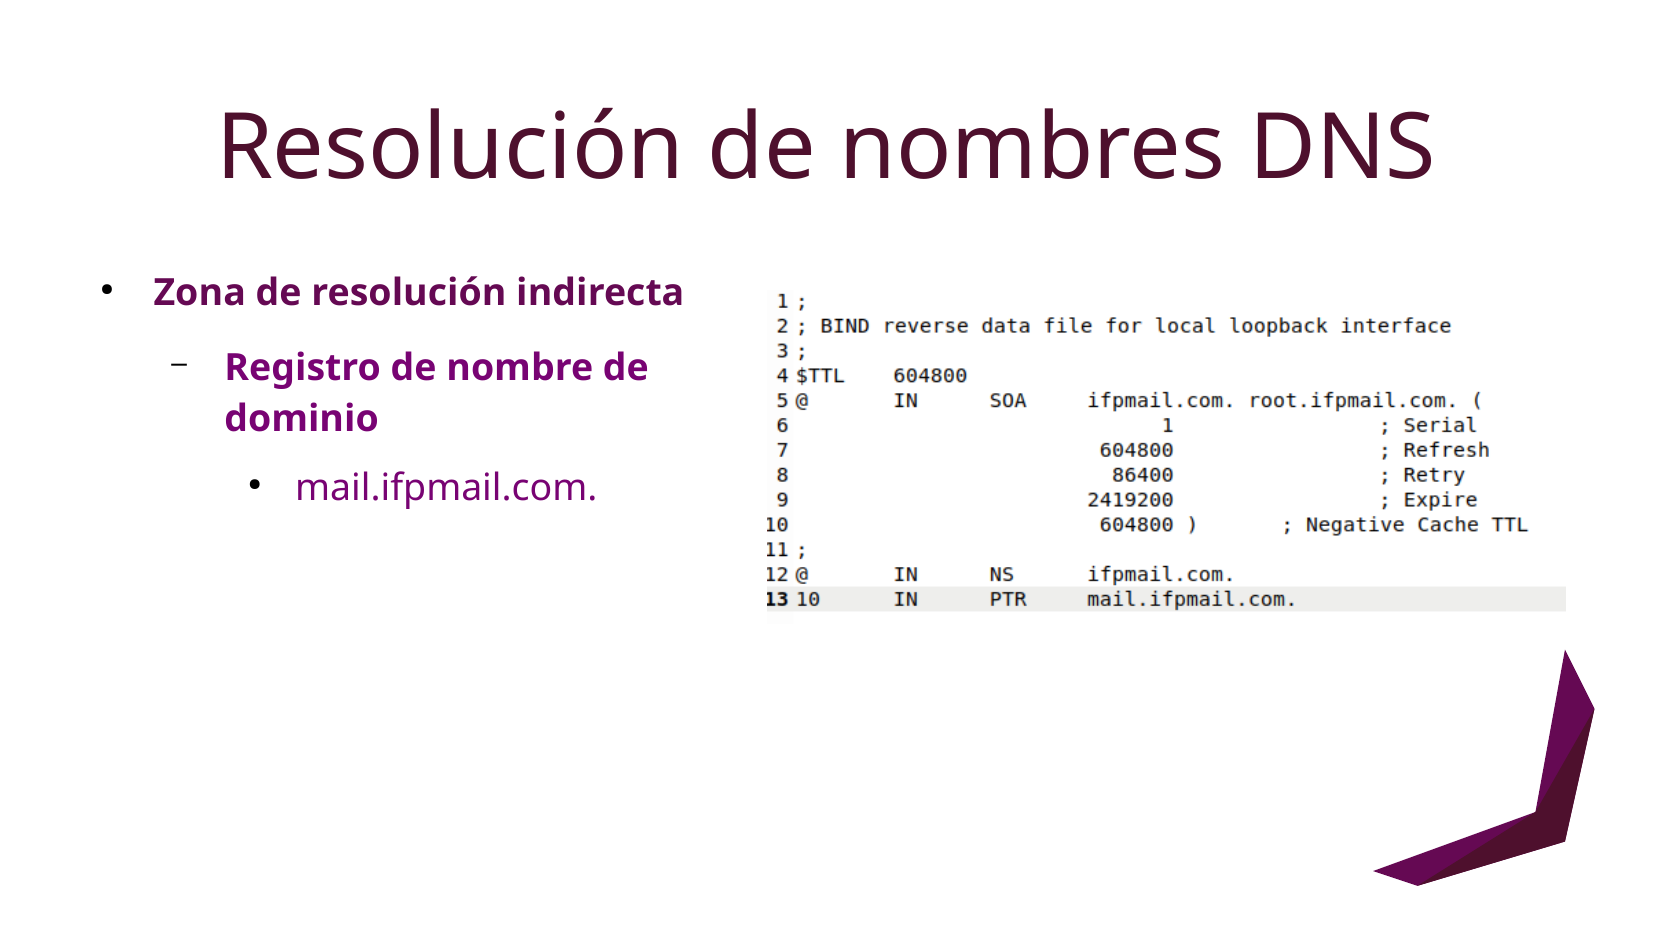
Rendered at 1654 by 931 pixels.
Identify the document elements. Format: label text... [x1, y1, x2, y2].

text_box [1373, 649, 1595, 886]
picture [767, 290, 1566, 624]
title Resolución de nombres DNS [82, 48, 1571, 237]
list Zona de resolución indirecta Registro de nombre de dominio mail.ifpmail.com. [82, 265, 806, 886]
